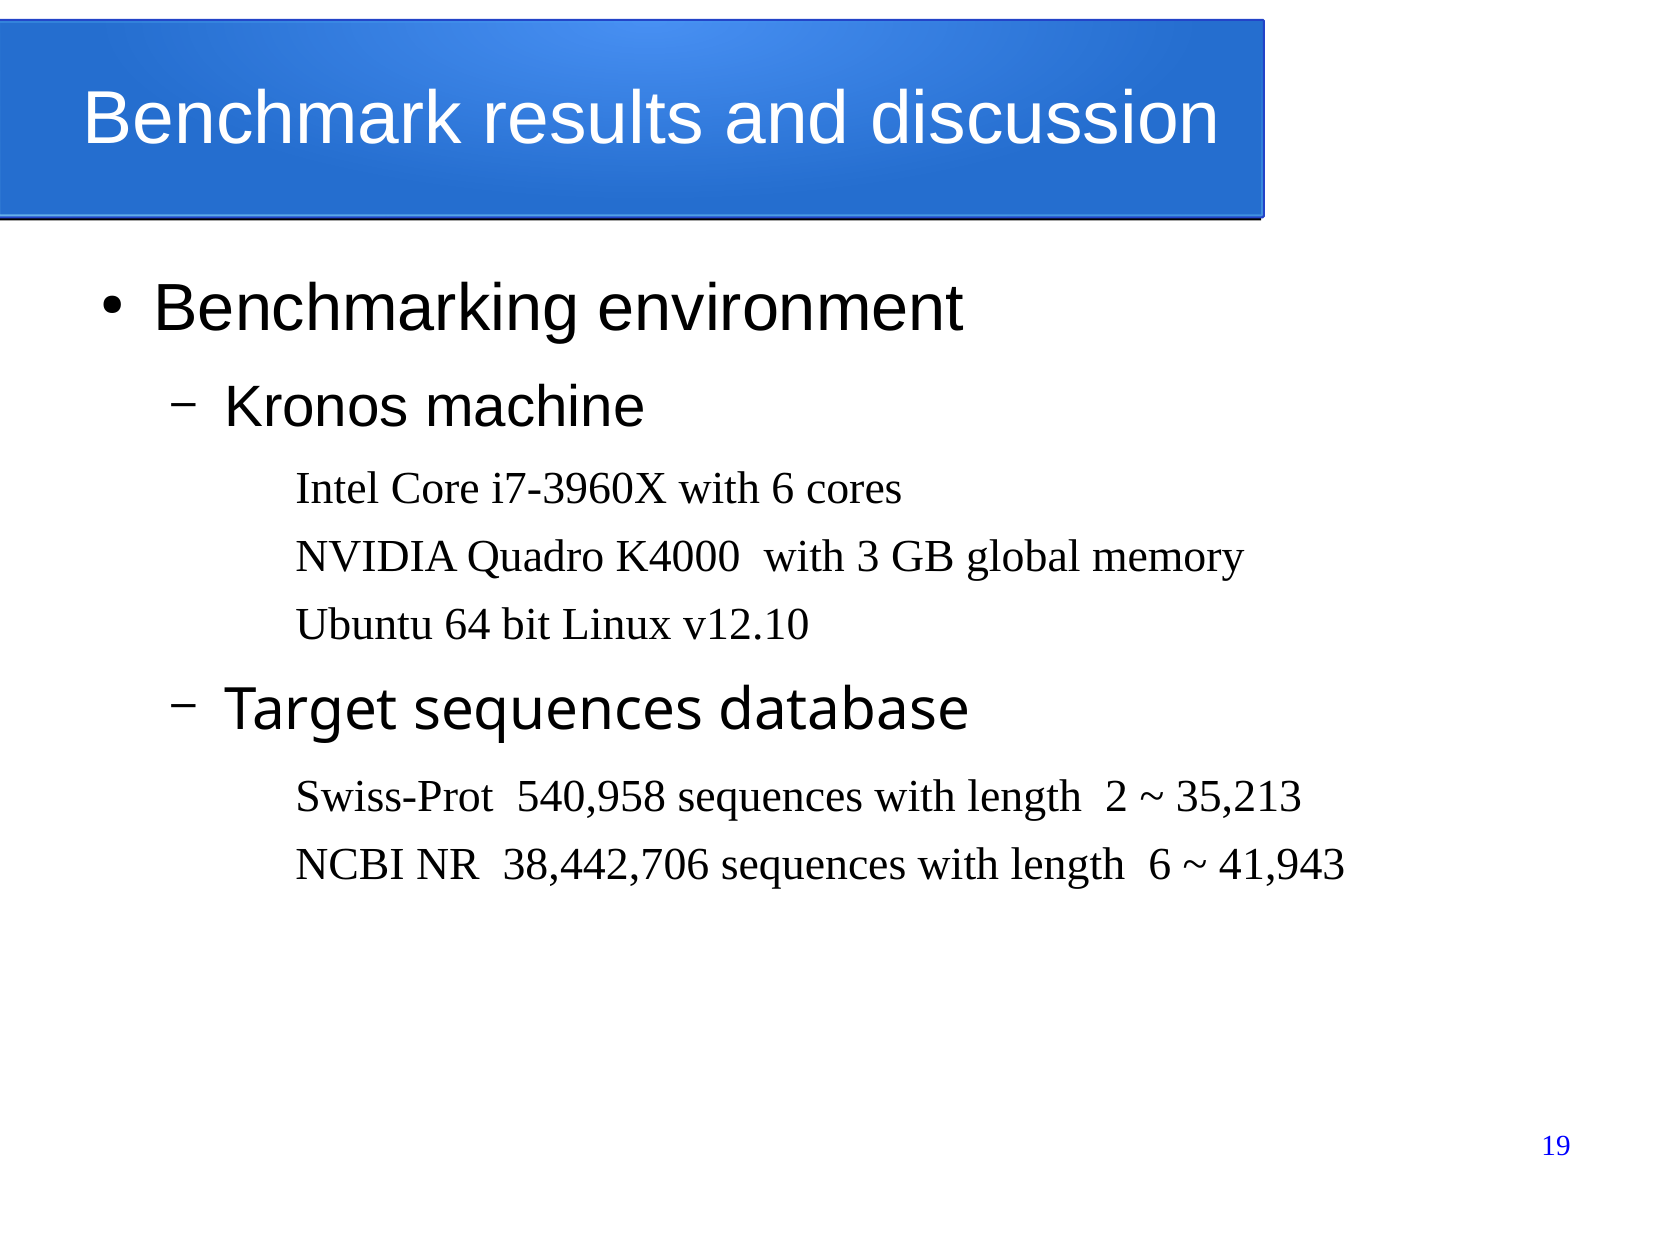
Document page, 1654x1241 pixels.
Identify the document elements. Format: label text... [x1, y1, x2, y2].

title Benchmark results and discussion [82, 25, 1250, 211]
list Benchmarking environment Kronos machine Intel Core i7-3960X with 6 cores NVIDIA Quadro K4000 with 3 GB global memory Ubuntu 64 bit Linux v12.10 Target sequences database Swiss-Prot 540,958 sequences with length 2 ~ 35,213 NCBI NR 38,442,706 sequences with length 6 ~ 41,943 [82, 269, 1538, 1201]
